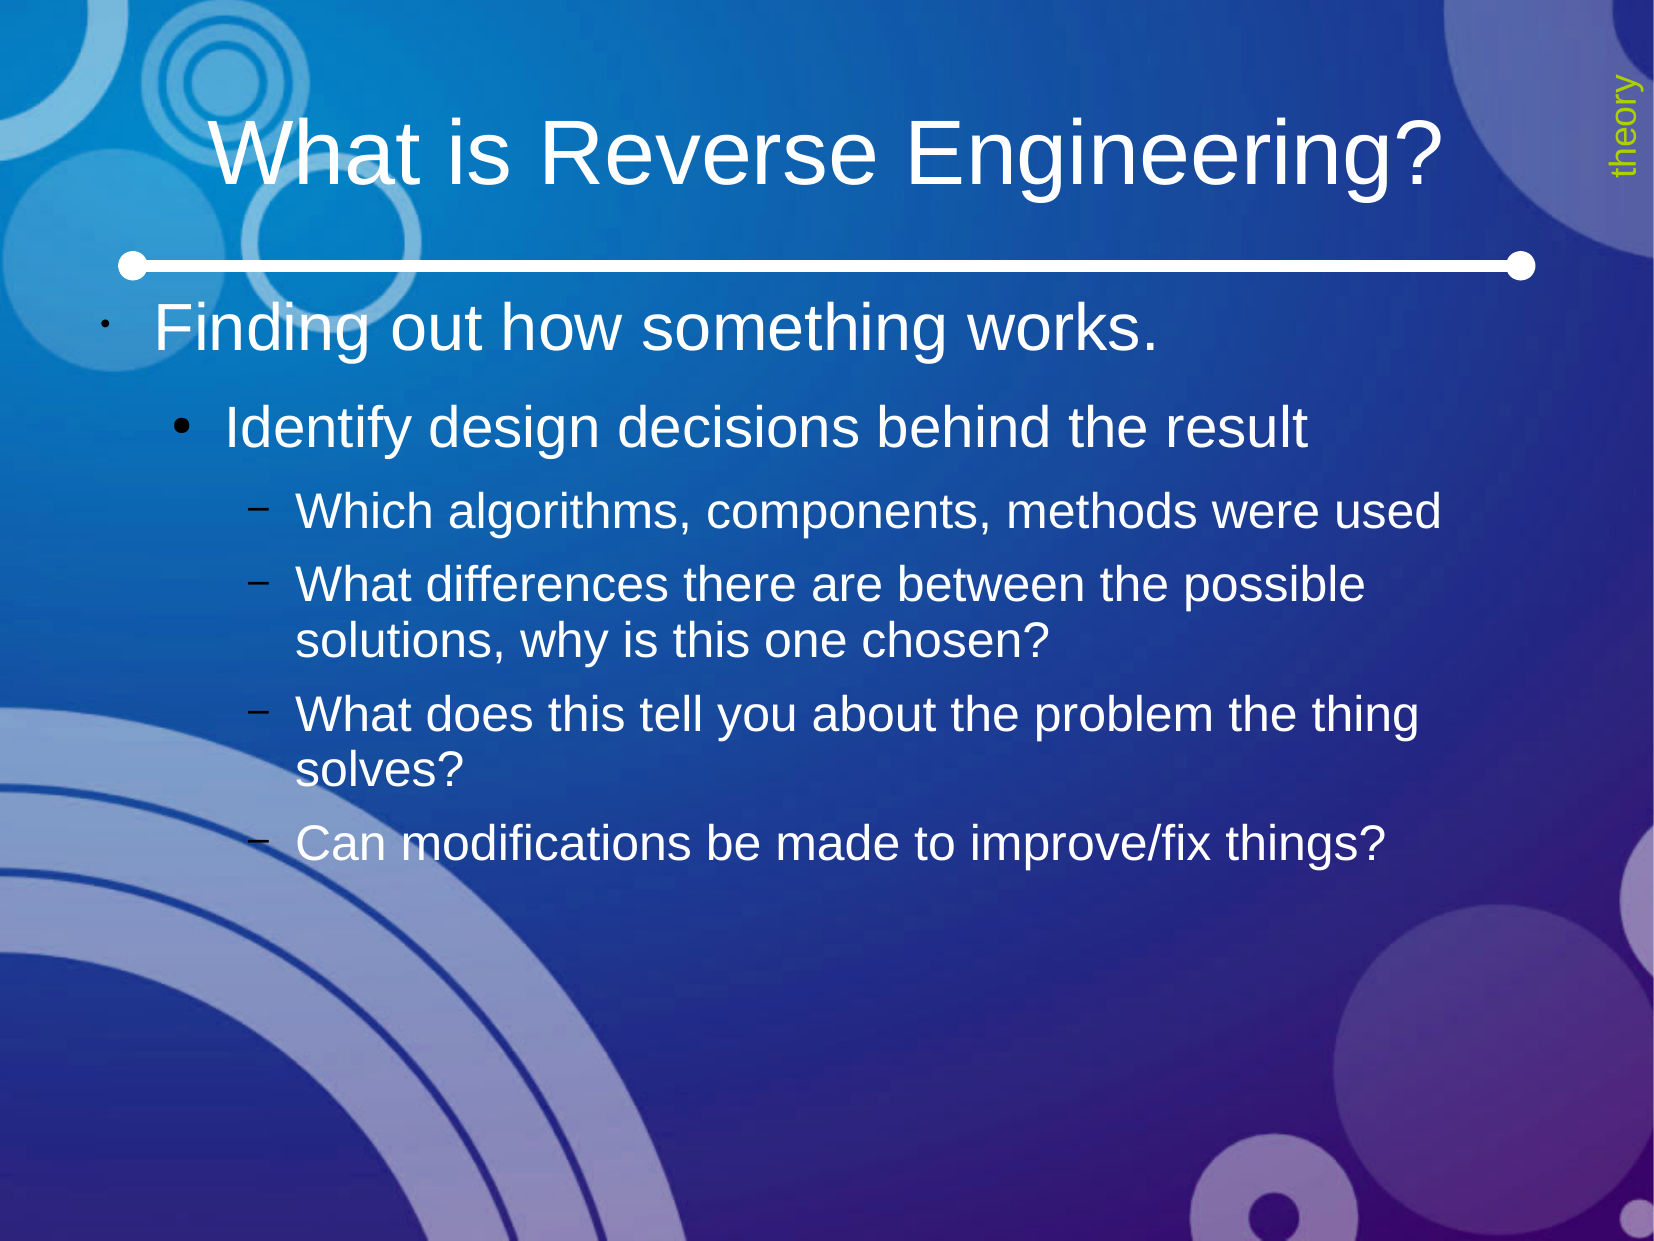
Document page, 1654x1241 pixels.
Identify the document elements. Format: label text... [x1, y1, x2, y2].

title What is Reverse Engineering? [82, 49, 1571, 257]
list Finding out how something works. Identify design decisions behind the result Which algorithms, components, methods were used What differences there are between the possible solutions, why is this one chosen? What does this tell you about the problem the thing solves? Can modifications be made to improve/fix things? [82, 290, 1571, 1109]
picture [0, 0, 1654, 1241]
